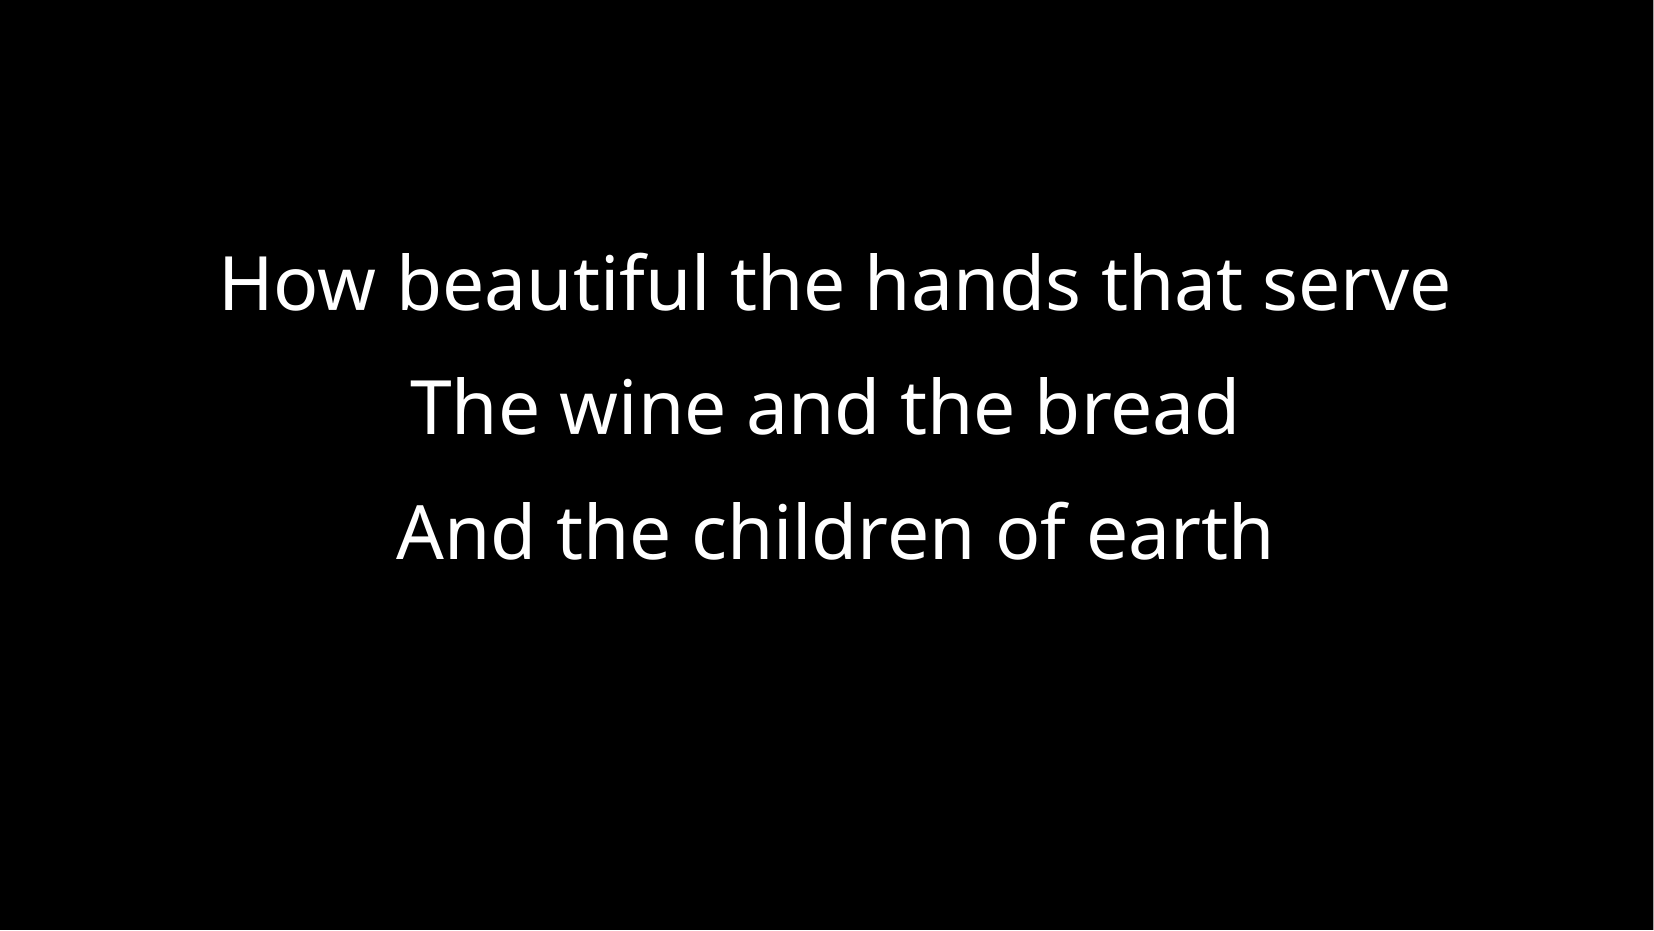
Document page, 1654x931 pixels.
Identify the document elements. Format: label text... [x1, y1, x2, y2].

list How beautiful the hands that serve The wine and the bread And the children of earth [0, 230, 1654, 922]
